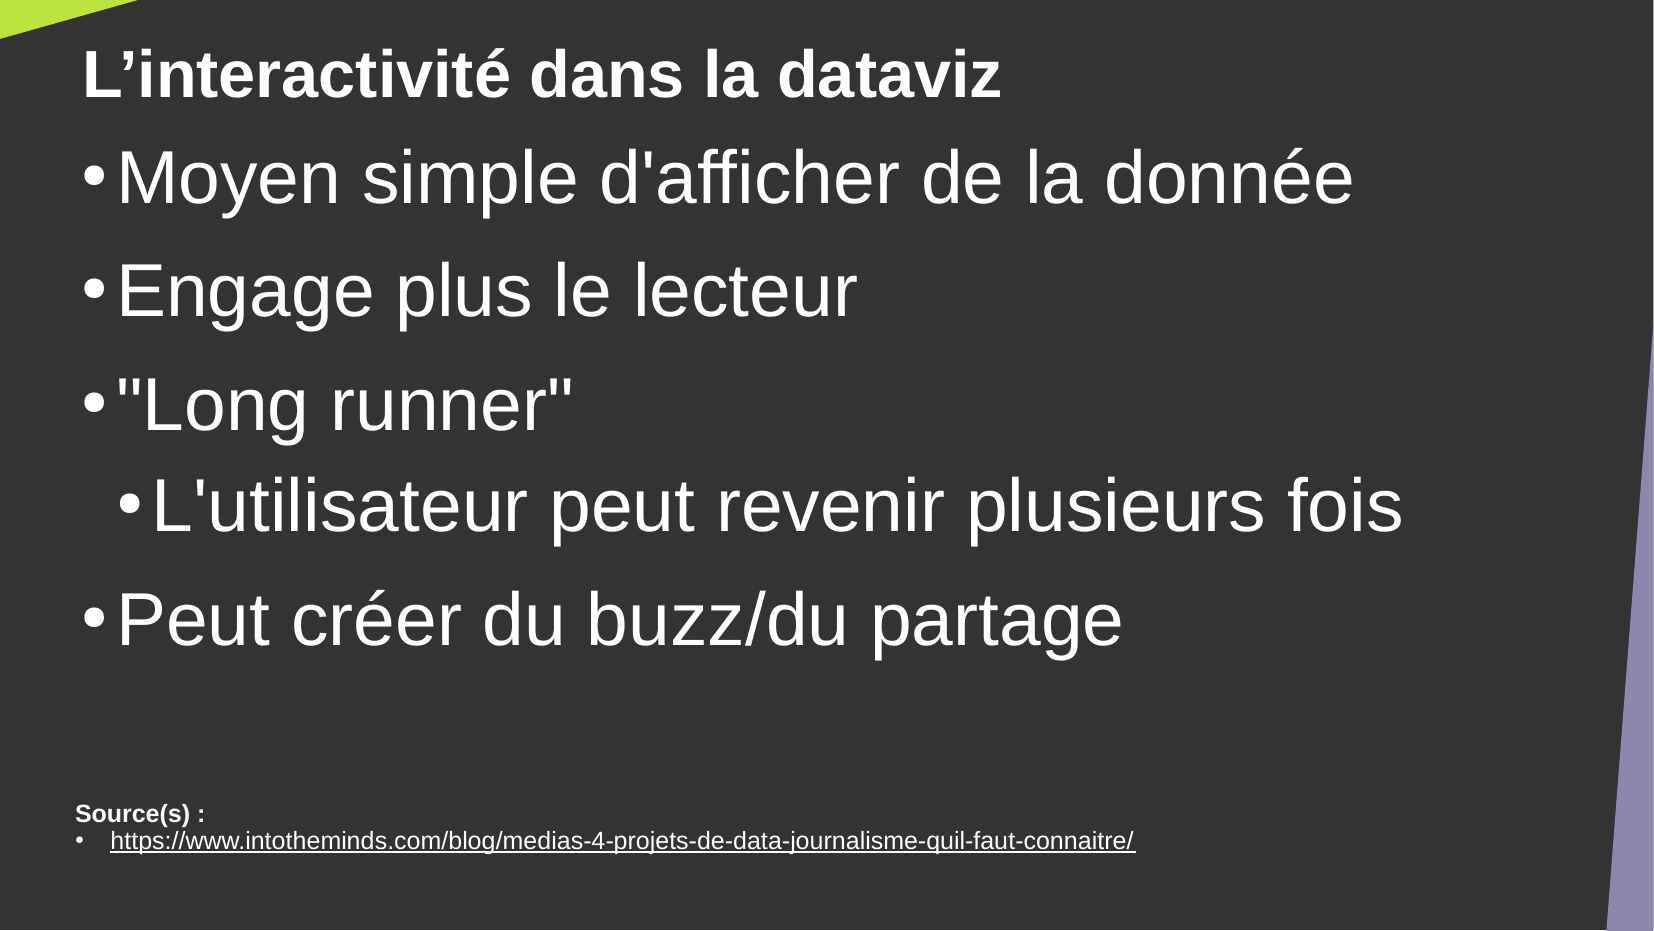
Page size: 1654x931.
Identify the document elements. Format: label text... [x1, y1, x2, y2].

text_box [0, 0, 138, 39]
text_box Source(s) : https://www.intotheminds.com/blog/medias-4-projets-de-data-journalisme-quil-faut-connaitre/ [60, 791, 1546, 919]
list Moyen simple d'afficher de la donnée Engage plus le lecteur "Long runner" L'utilisateur peut revenir plusieurs fois Peut créer du buzz/du partage [80, 135, 1560, 745]
title L’interactivité dans la dataviz [82, 37, 1619, 112]
text_box [1606, 315, 1654, 931]
